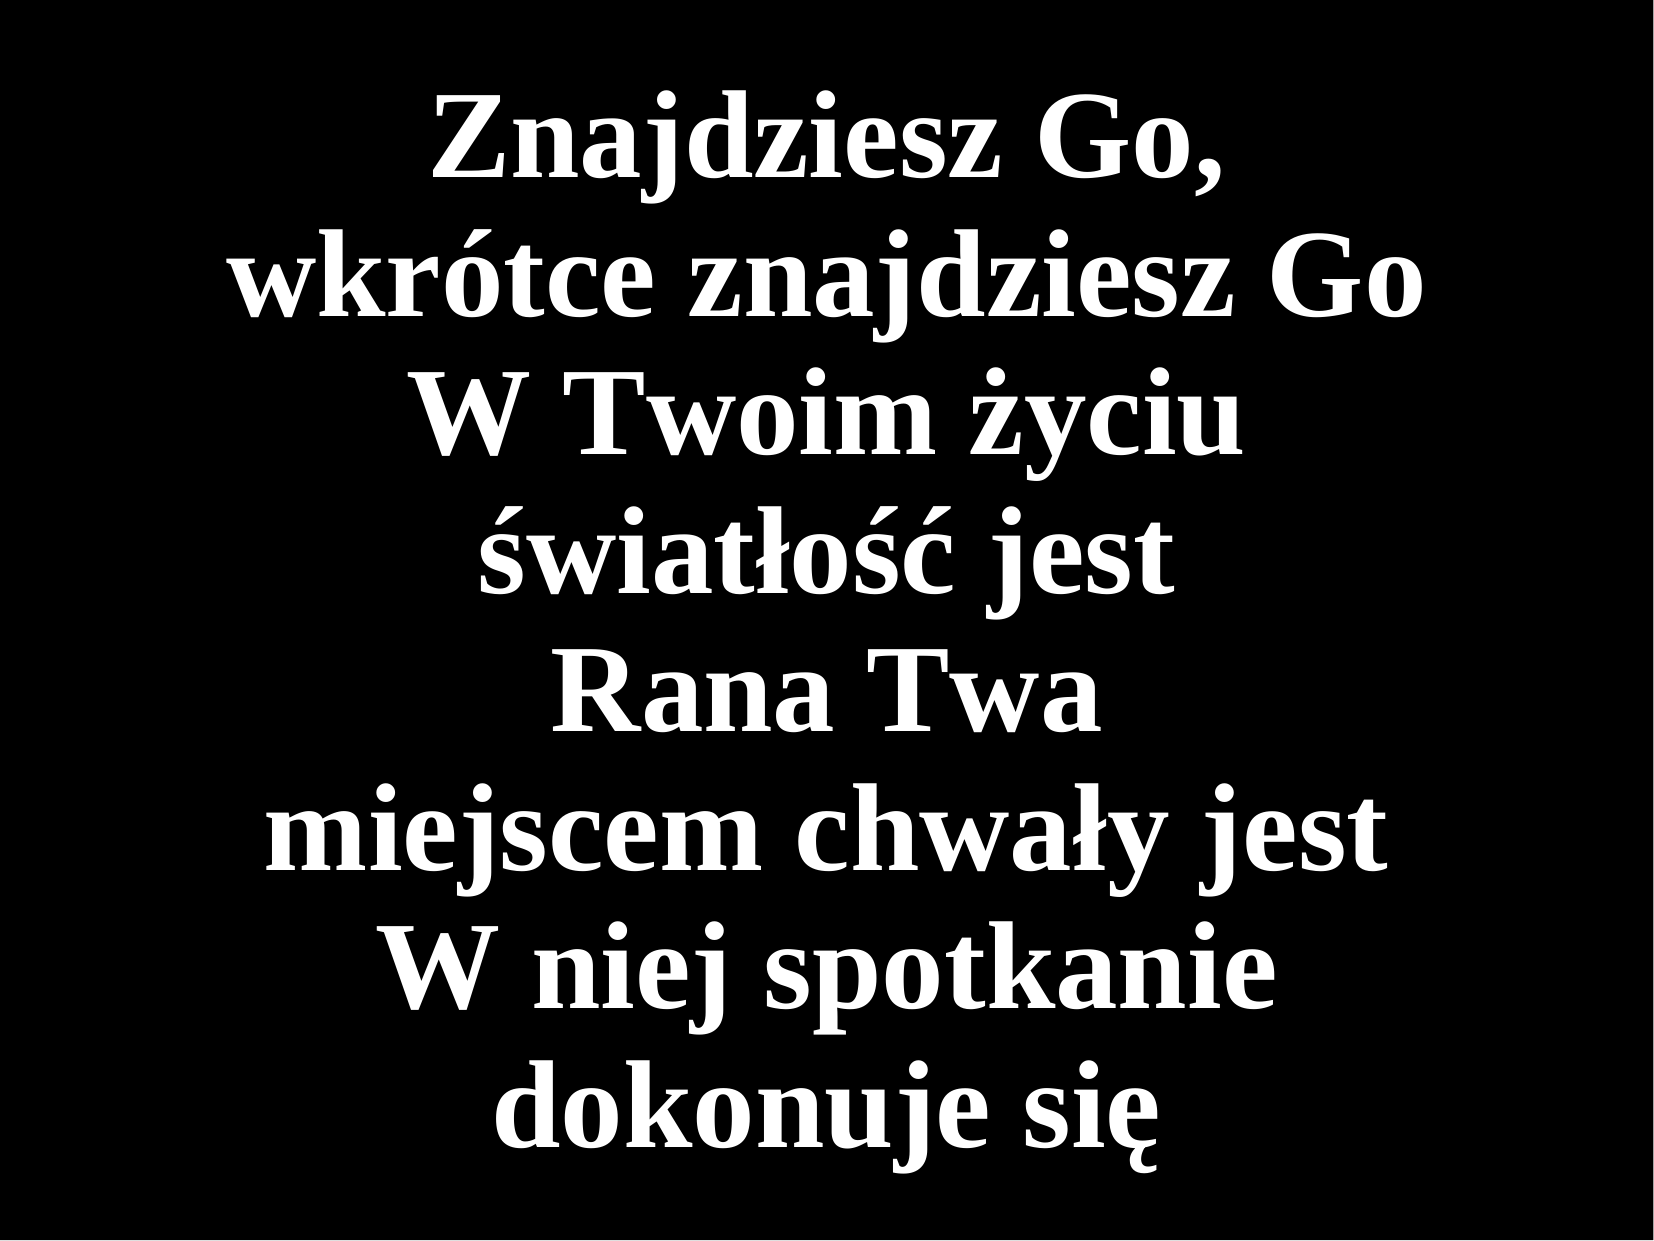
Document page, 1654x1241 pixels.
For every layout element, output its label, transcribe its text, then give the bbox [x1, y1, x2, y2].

title Znajdziesz Go, wkrótce znajdziesz Go W Twoim życiu światłość jest Rana Twa miejscem chwały jest W niej spotkanie dokonuje się [0, 0, 1654, 1241]
